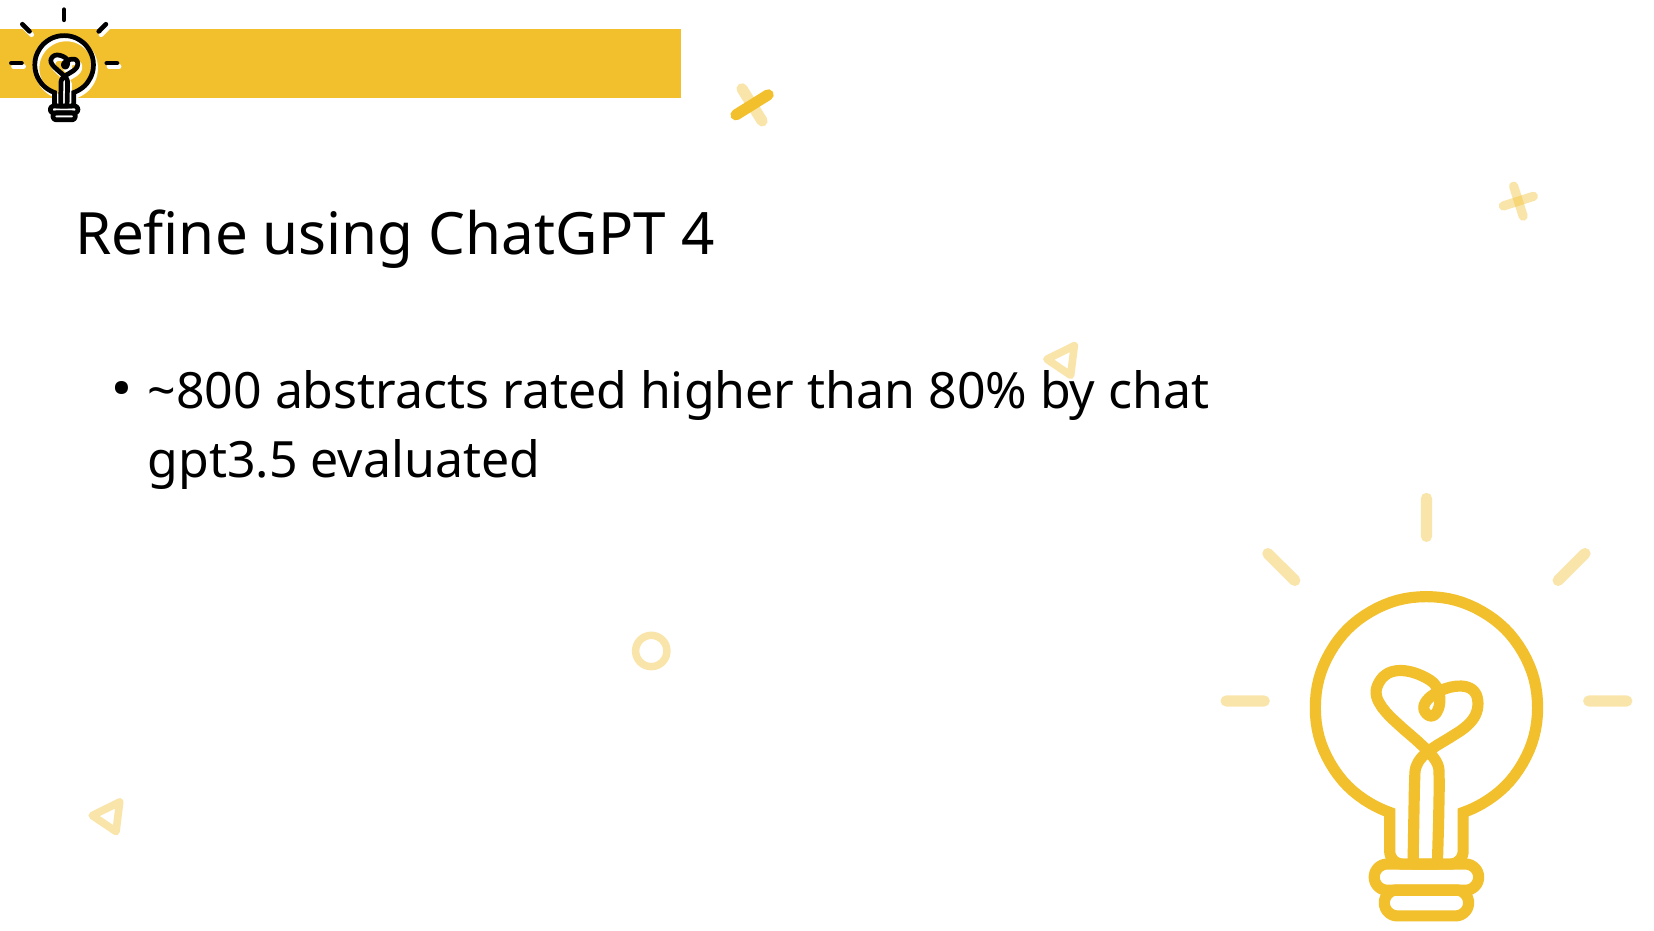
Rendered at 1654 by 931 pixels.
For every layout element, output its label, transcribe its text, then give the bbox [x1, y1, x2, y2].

text_box ~800 abstracts rated higher than 80% by chat gpt3.5 evaluated [112, 300, 1358, 616]
title Refine using ChatGPT 4 [75, 164, 1336, 301]
